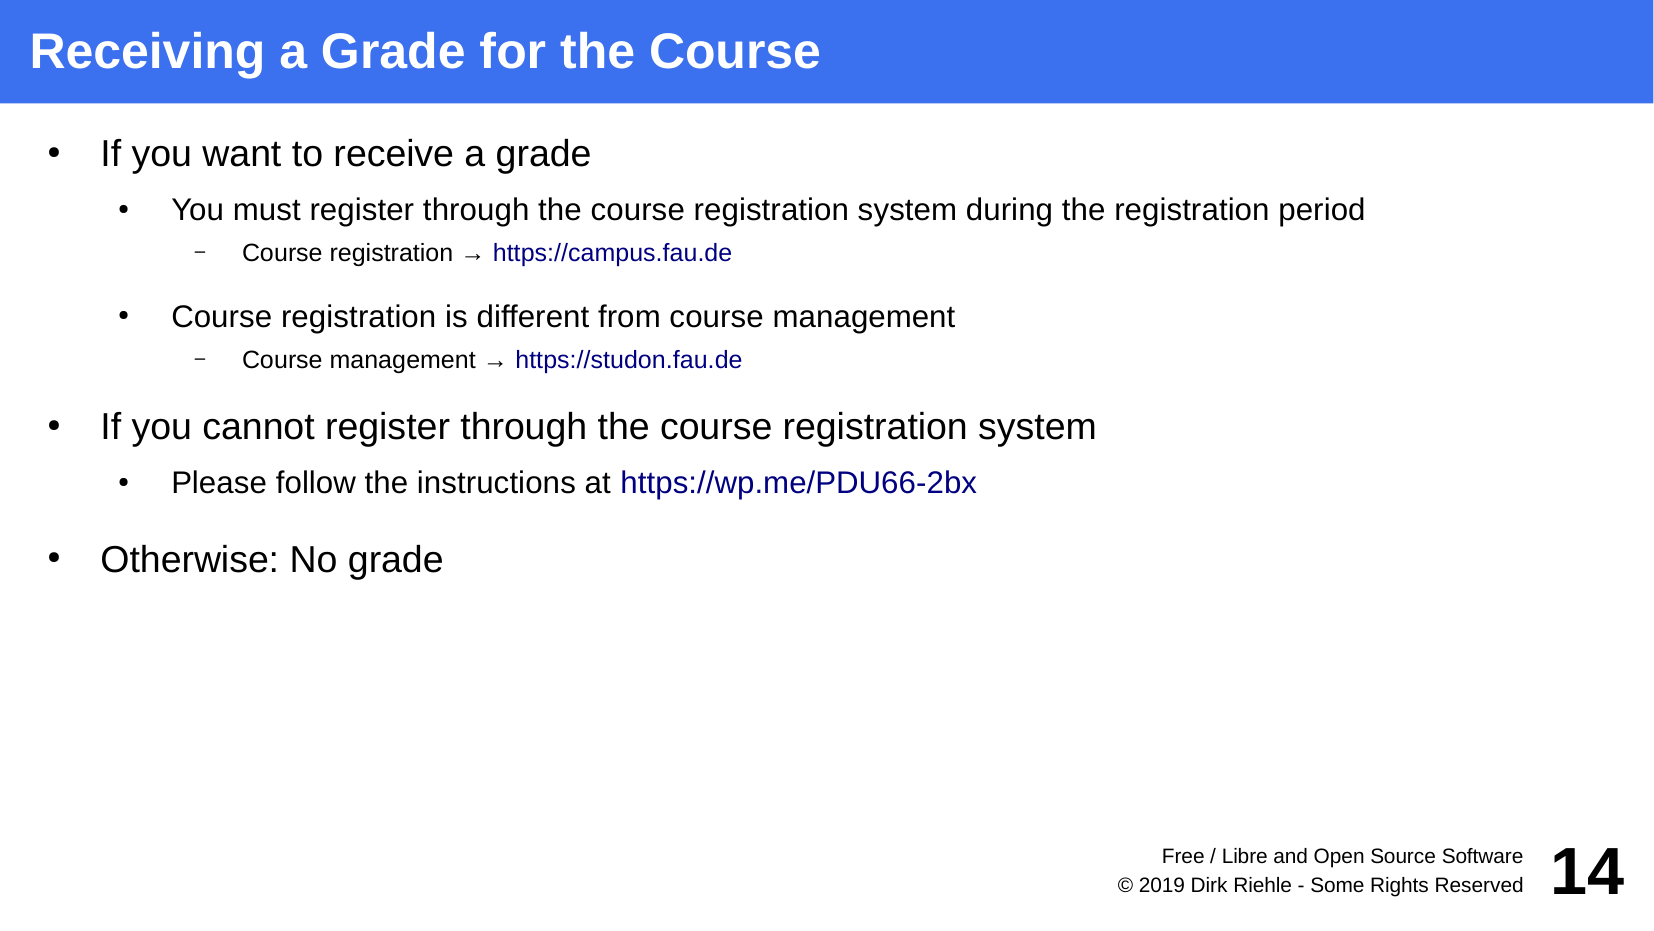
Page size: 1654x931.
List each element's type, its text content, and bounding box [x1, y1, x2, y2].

list If you want to receive a grade You must register through the course registration system during the registration period Course registration → https://campus.fau.de Course registration is different from course management Course management → https://studon.fau.de If you cannot register through the course registration system Please follow the instructions at https://wp.me/PDU66-2bx Otherwise: No grade [29, 132, 1625, 813]
title Receiving a Grade for the Course [0, 0, 1654, 104]
